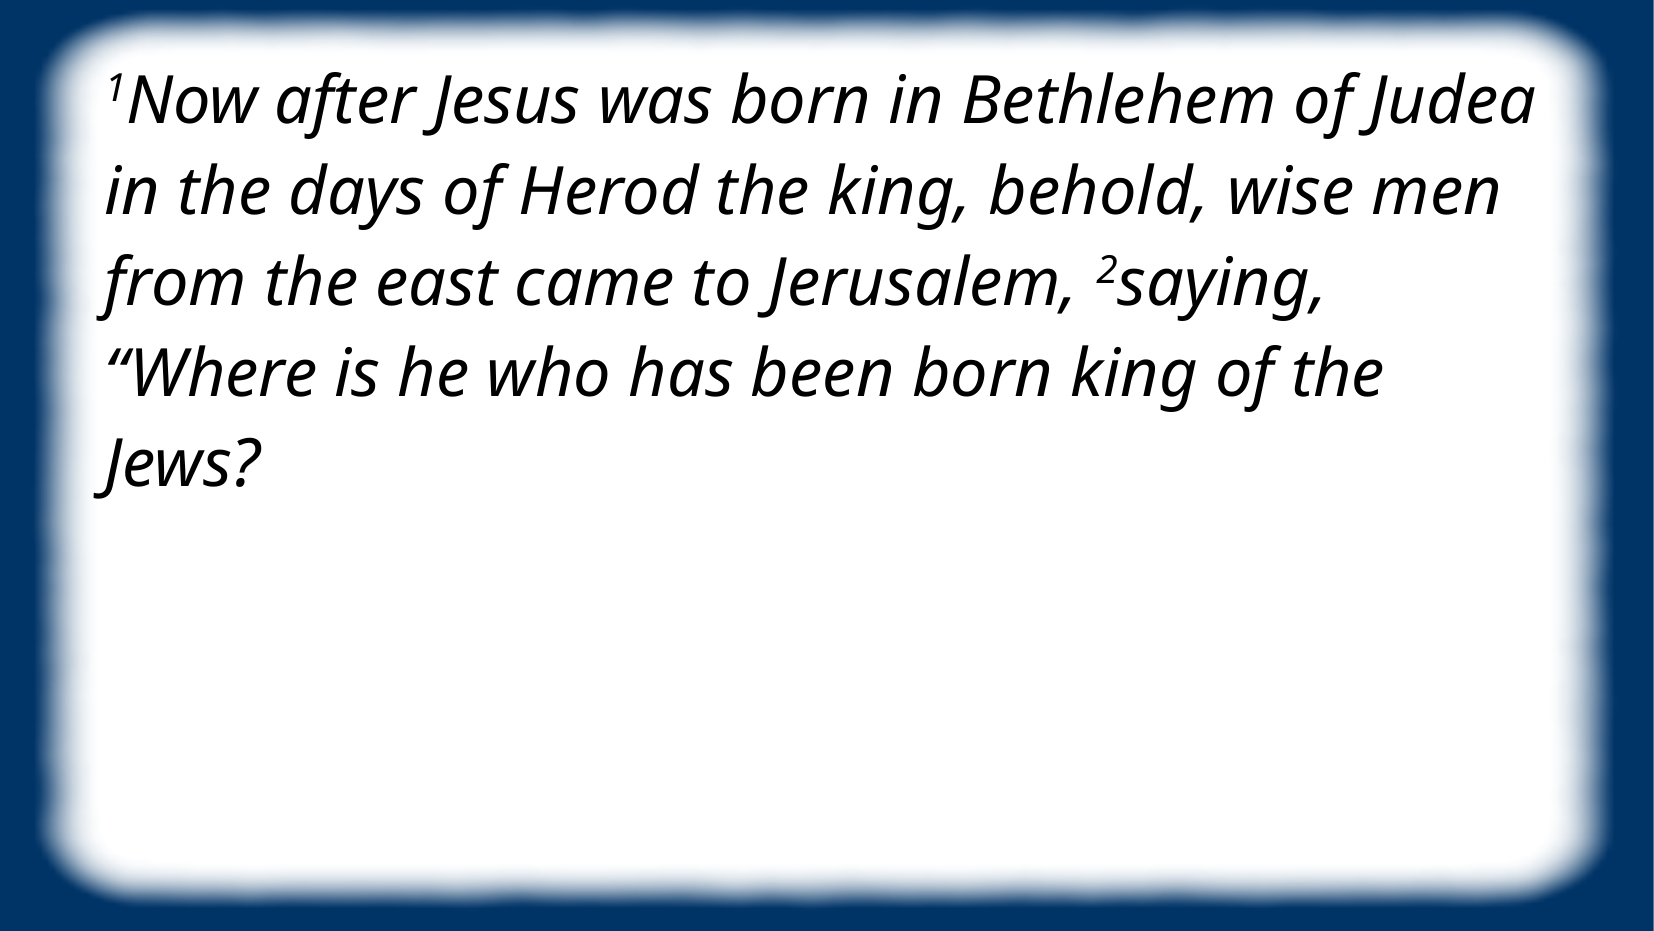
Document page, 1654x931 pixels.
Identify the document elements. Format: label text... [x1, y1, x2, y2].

text_box 1Now after Jesus was born in Bethlehem of Judea in the days of Herod the king, behold, wise men from the east came to Jerusalem, 2saying, “Where is he who has been born king of the Jews? [90, 45, 1561, 504]
picture [0, 0, 1654, 931]
